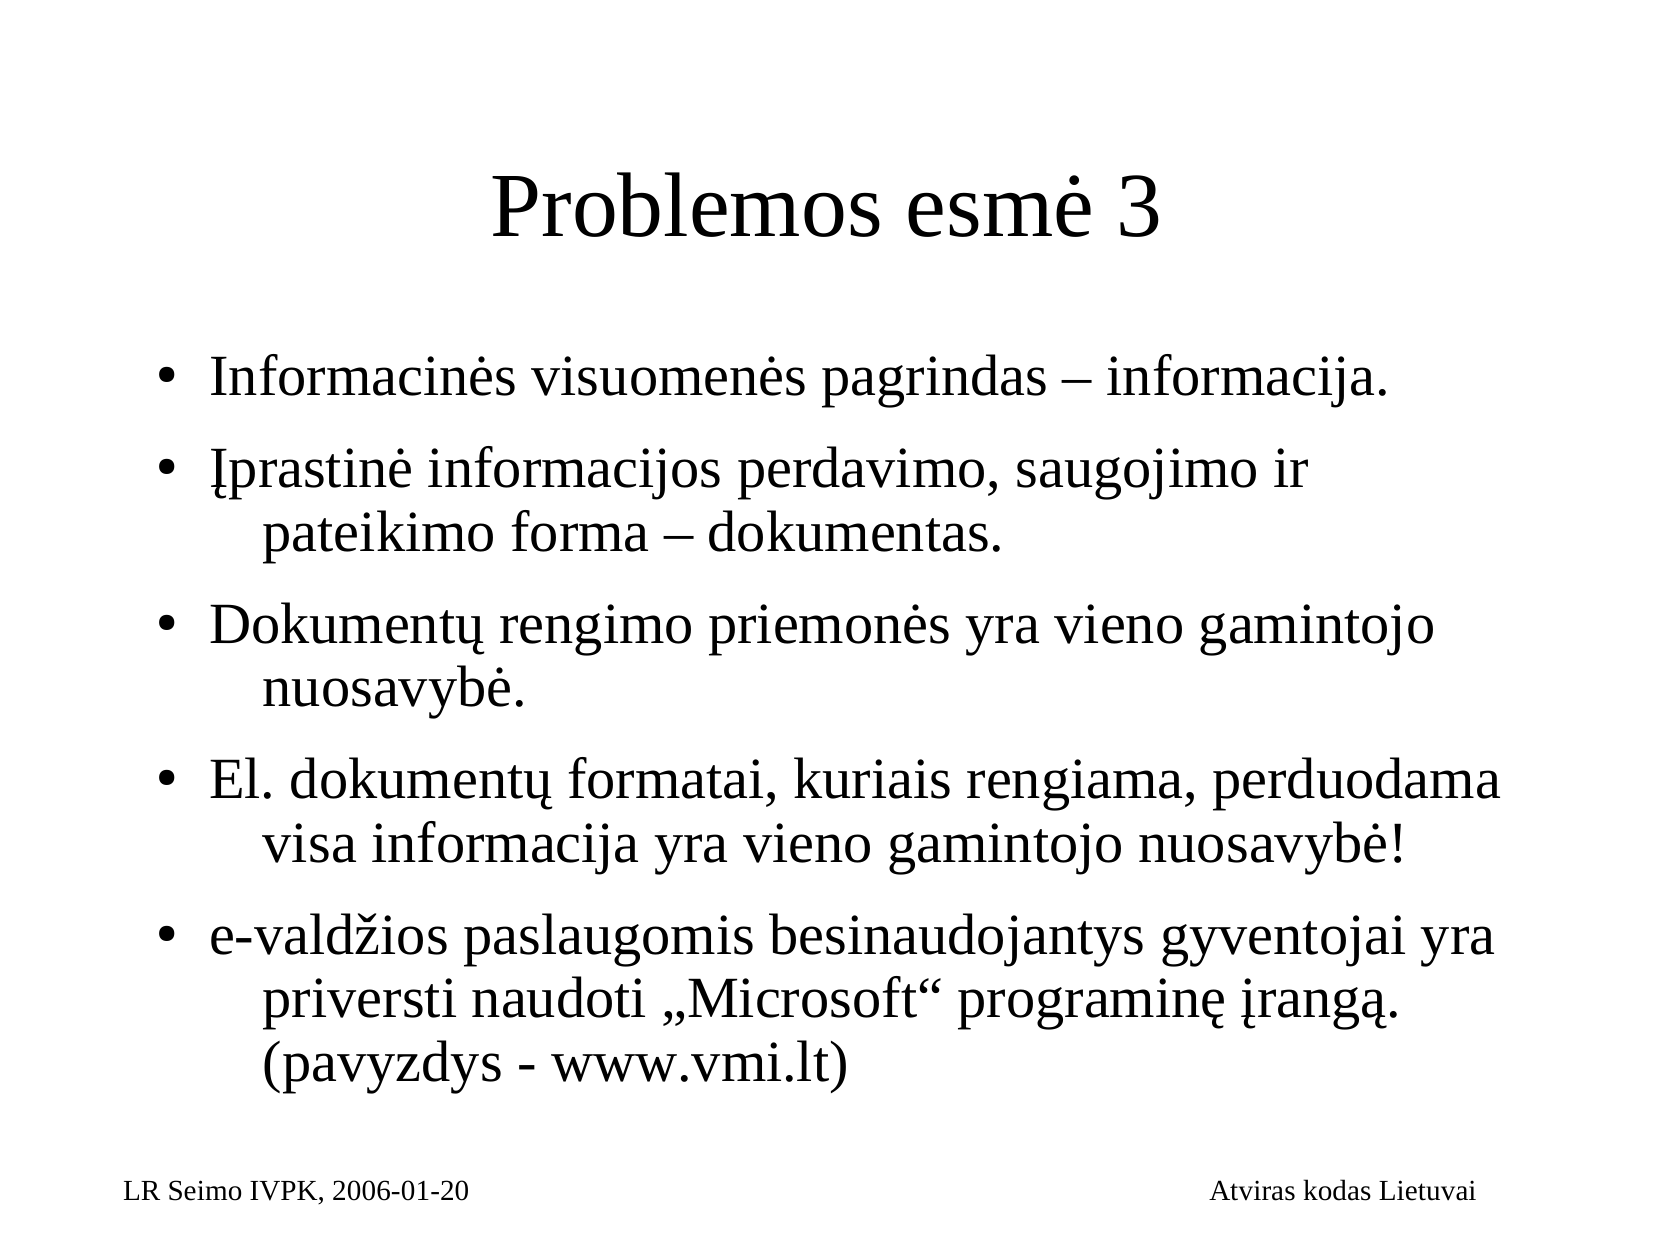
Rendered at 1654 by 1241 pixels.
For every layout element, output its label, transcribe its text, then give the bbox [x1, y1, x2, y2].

title Problemos esmė 3 [121, 102, 1534, 310]
list Informacinės visuomenės pagrindas – informacija. Įprastinė informacijos perdavimo, saugojimo ir pateikimo forma – dokumentas. Dokumentų rengimo priemonės yra vieno gamintojo nuosavybė. El. dokumentų formatai, kuriais rengiama, perduodama visa informacija yra vieno gamintojo nuosavybė! e-valdžios paslaugomis besinaudojantys gyventojai yra priversti naudoti „Microsoft“ programinę įrangą. (pavyzdys - www.vmi.lt) [121, 344, 1534, 1126]
